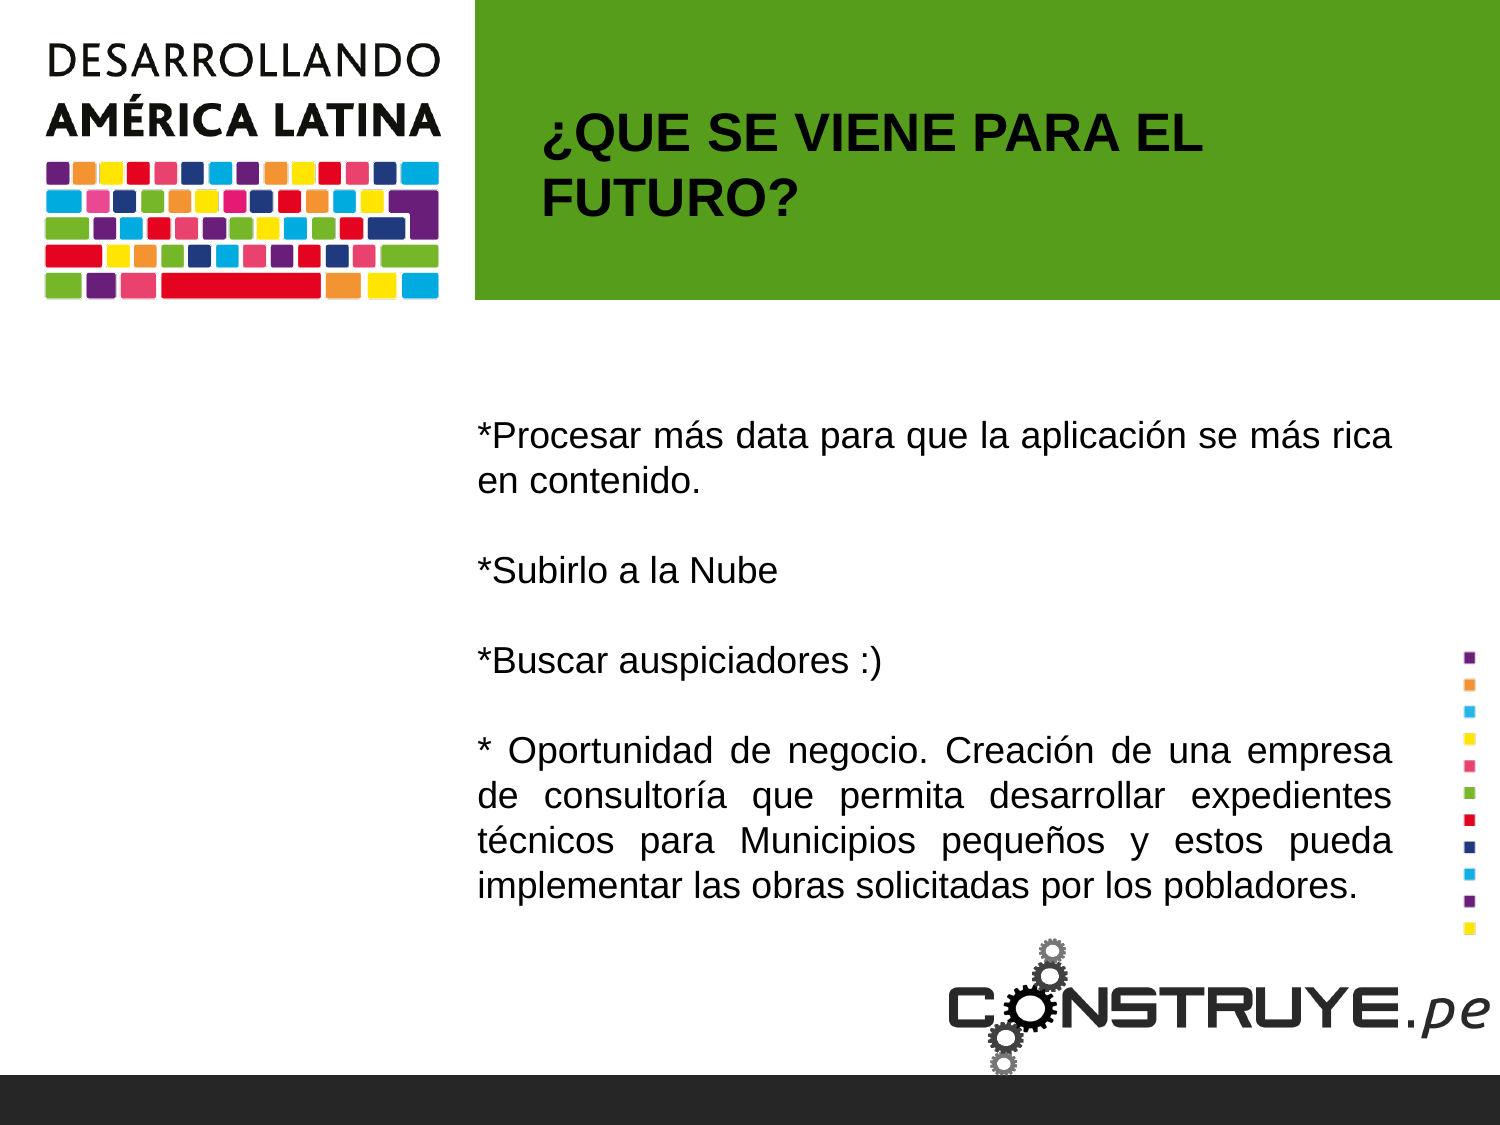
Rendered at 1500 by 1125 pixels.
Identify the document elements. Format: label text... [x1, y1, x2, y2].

picture [939, 933, 1500, 1081]
text_box ¿QUE SE VIENE PARA EL FUTURO? [527, 90, 1272, 145]
text_box [475, 0, 1500, 300]
text_box *Procesar más data para que la aplicación se más rica en contenido. *Subirlo a la Nube *Buscar auspiciadores :) * Oportunidad de negocio. Creación de una empresa de consultoría que permita desarrollar expedientes técnicos para Municipios pequeños y estos pueda implementar las obras solicitadas por los pobladores. [462, 404, 1413, 669]
text_box [0, 1075, 1500, 1125]
text_box [38, 37, 443, 305]
text_box [1455, 638, 1488, 933]
